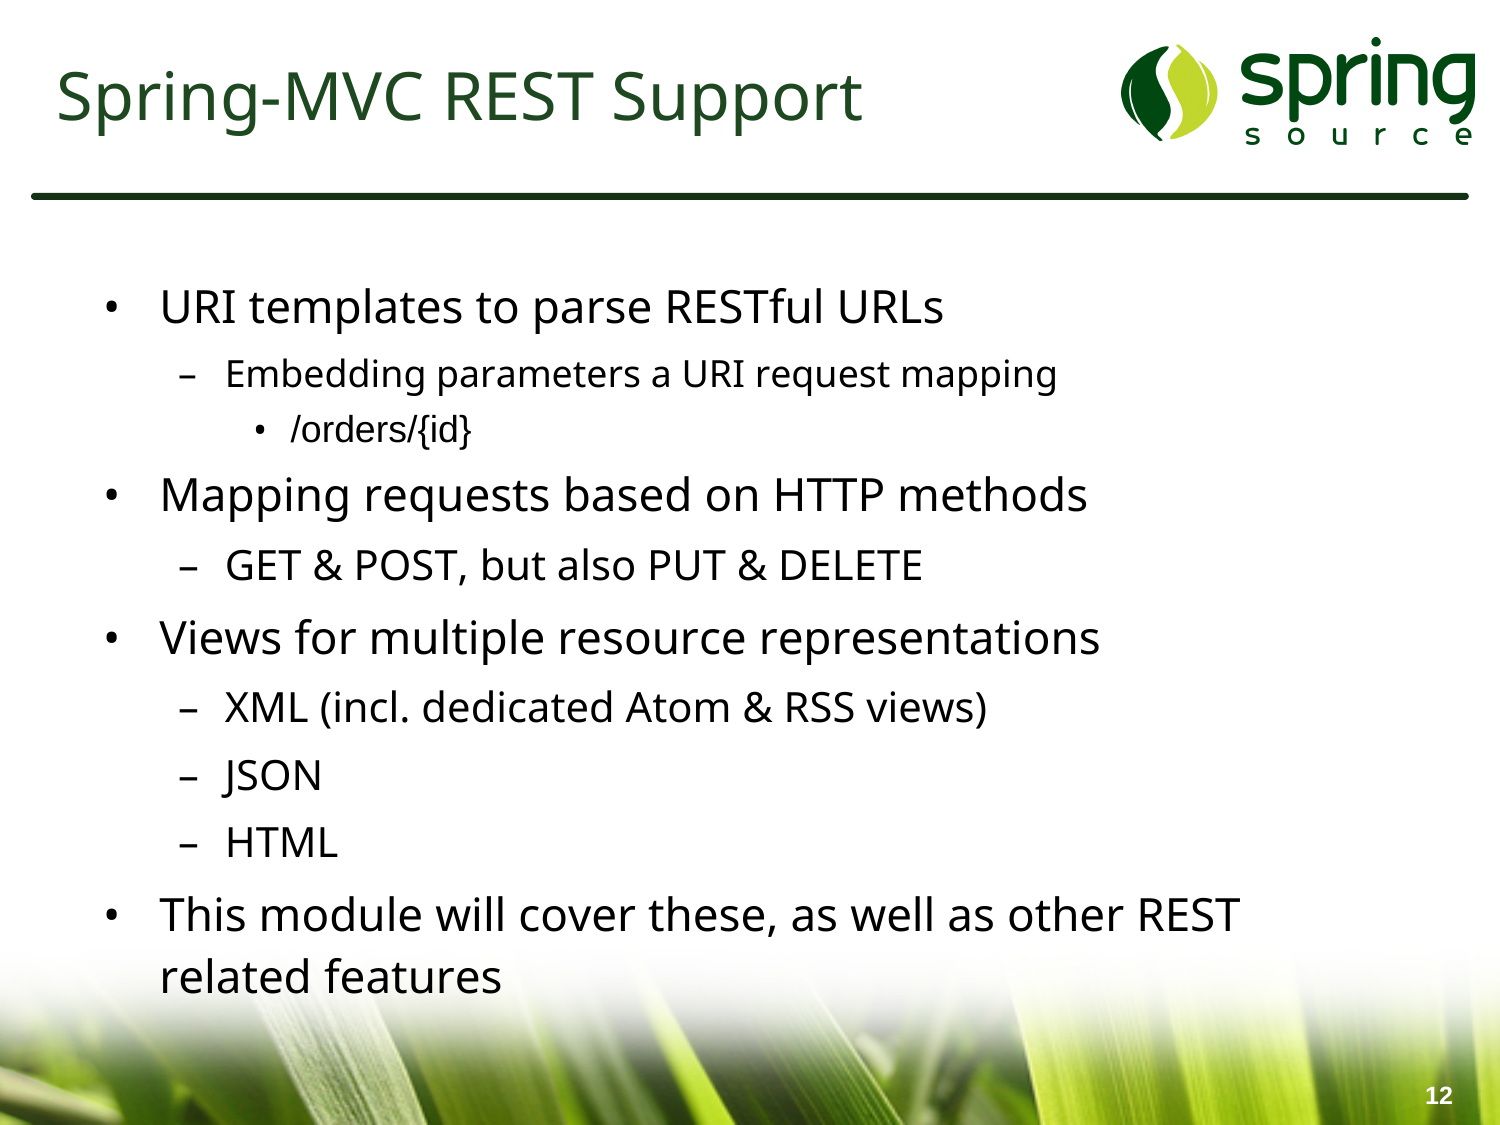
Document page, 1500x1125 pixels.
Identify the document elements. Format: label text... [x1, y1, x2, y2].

list URI templates to parse RESTful URLs Embedding parameters a URI request mapping /orders/{id} Mapping requests based on HTTP methods GET & POST, but also PUT & DELETE Views for multiple resource representations XML (incl. dedicated Atom & RSS views) JSON HTML This module will cover these, as well as other REST related features [103, 275, 1394, 942]
picture [0, 944, 1500, 1125]
picture [1121, 37, 1475, 145]
title Spring-MVC REST Support [56, 6, 1089, 183]
